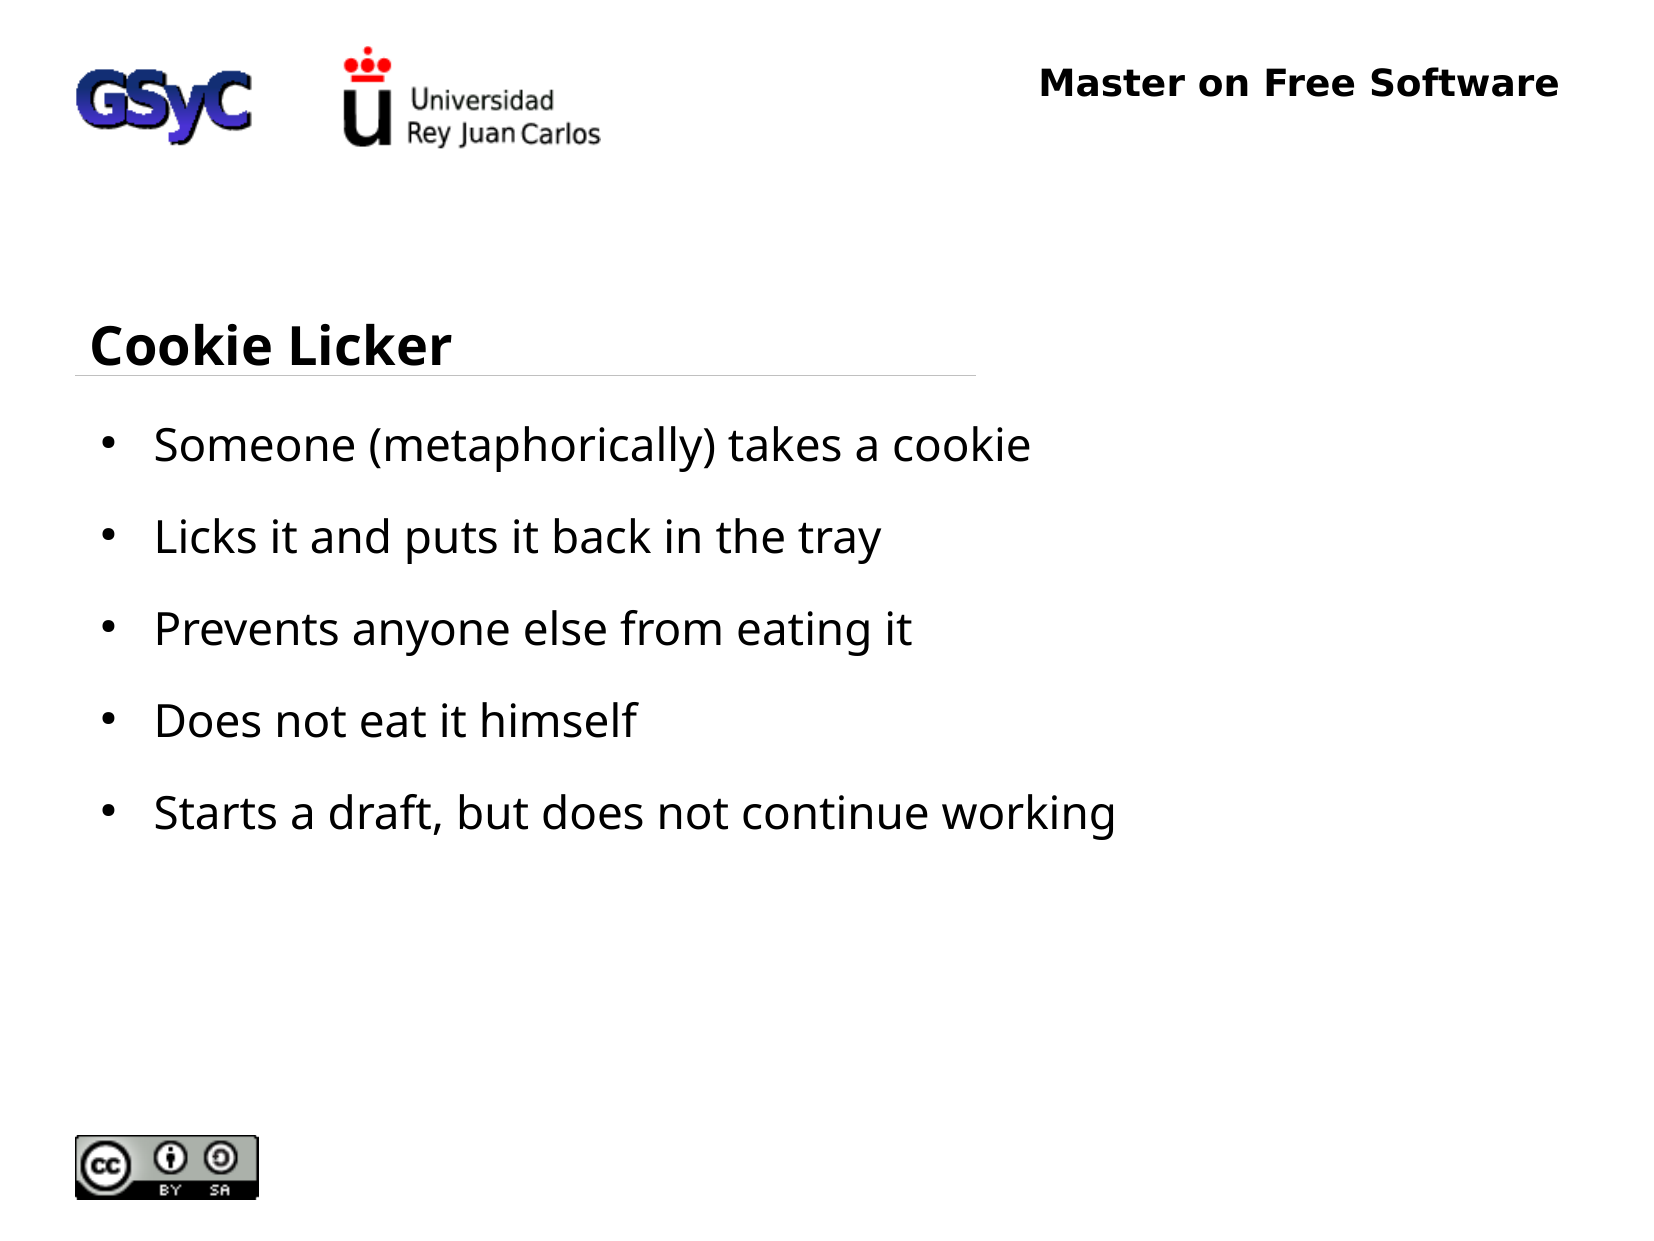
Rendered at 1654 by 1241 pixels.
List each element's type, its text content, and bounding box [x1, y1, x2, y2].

picture [75, 46, 601, 150]
text_box [75, 412, 1576, 1163]
list Someone (metaphorically) takes a cookie Licks it and puts it back in the tray Prevents anyone else from eating it Does not eat it himself Starts a draft, but does not continue working [82, 412, 1571, 1109]
picture [75, 1163, 259, 1200]
text_box Cookie Licker [75, 300, 1538, 381]
